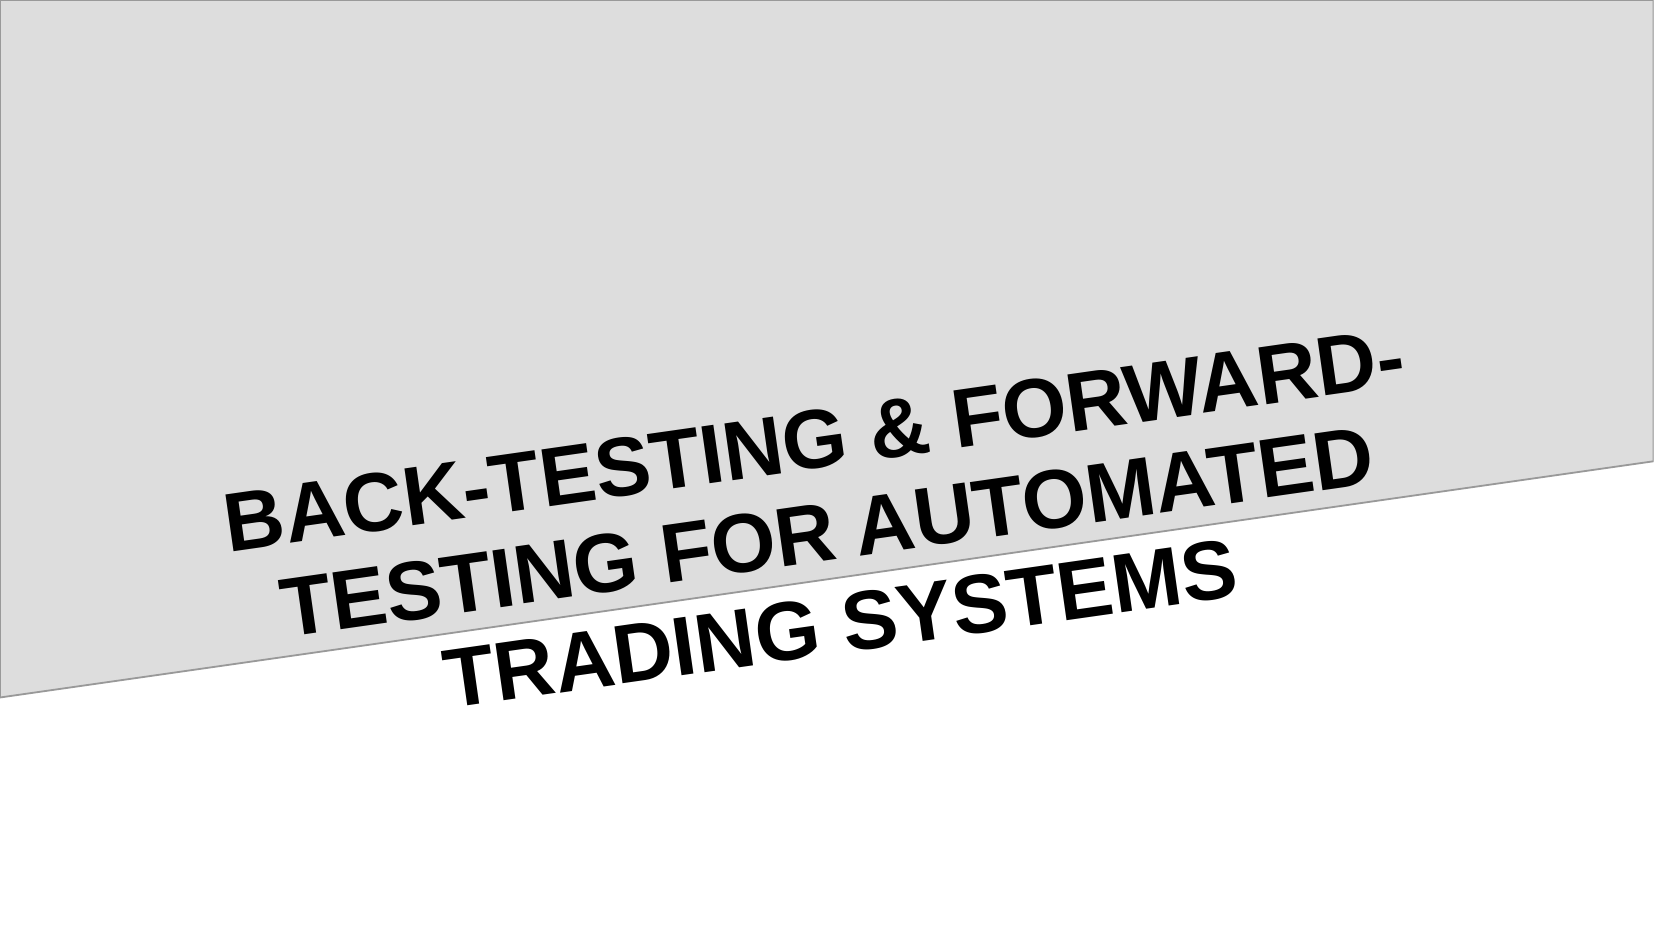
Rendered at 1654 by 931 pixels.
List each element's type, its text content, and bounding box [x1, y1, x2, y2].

text_box [100, 450, 1546, 753]
title BACK-TESTING & FORWARD-TESTING FOR AUTOMATED TRADING SYSTEMS [67, 225, 1588, 839]
